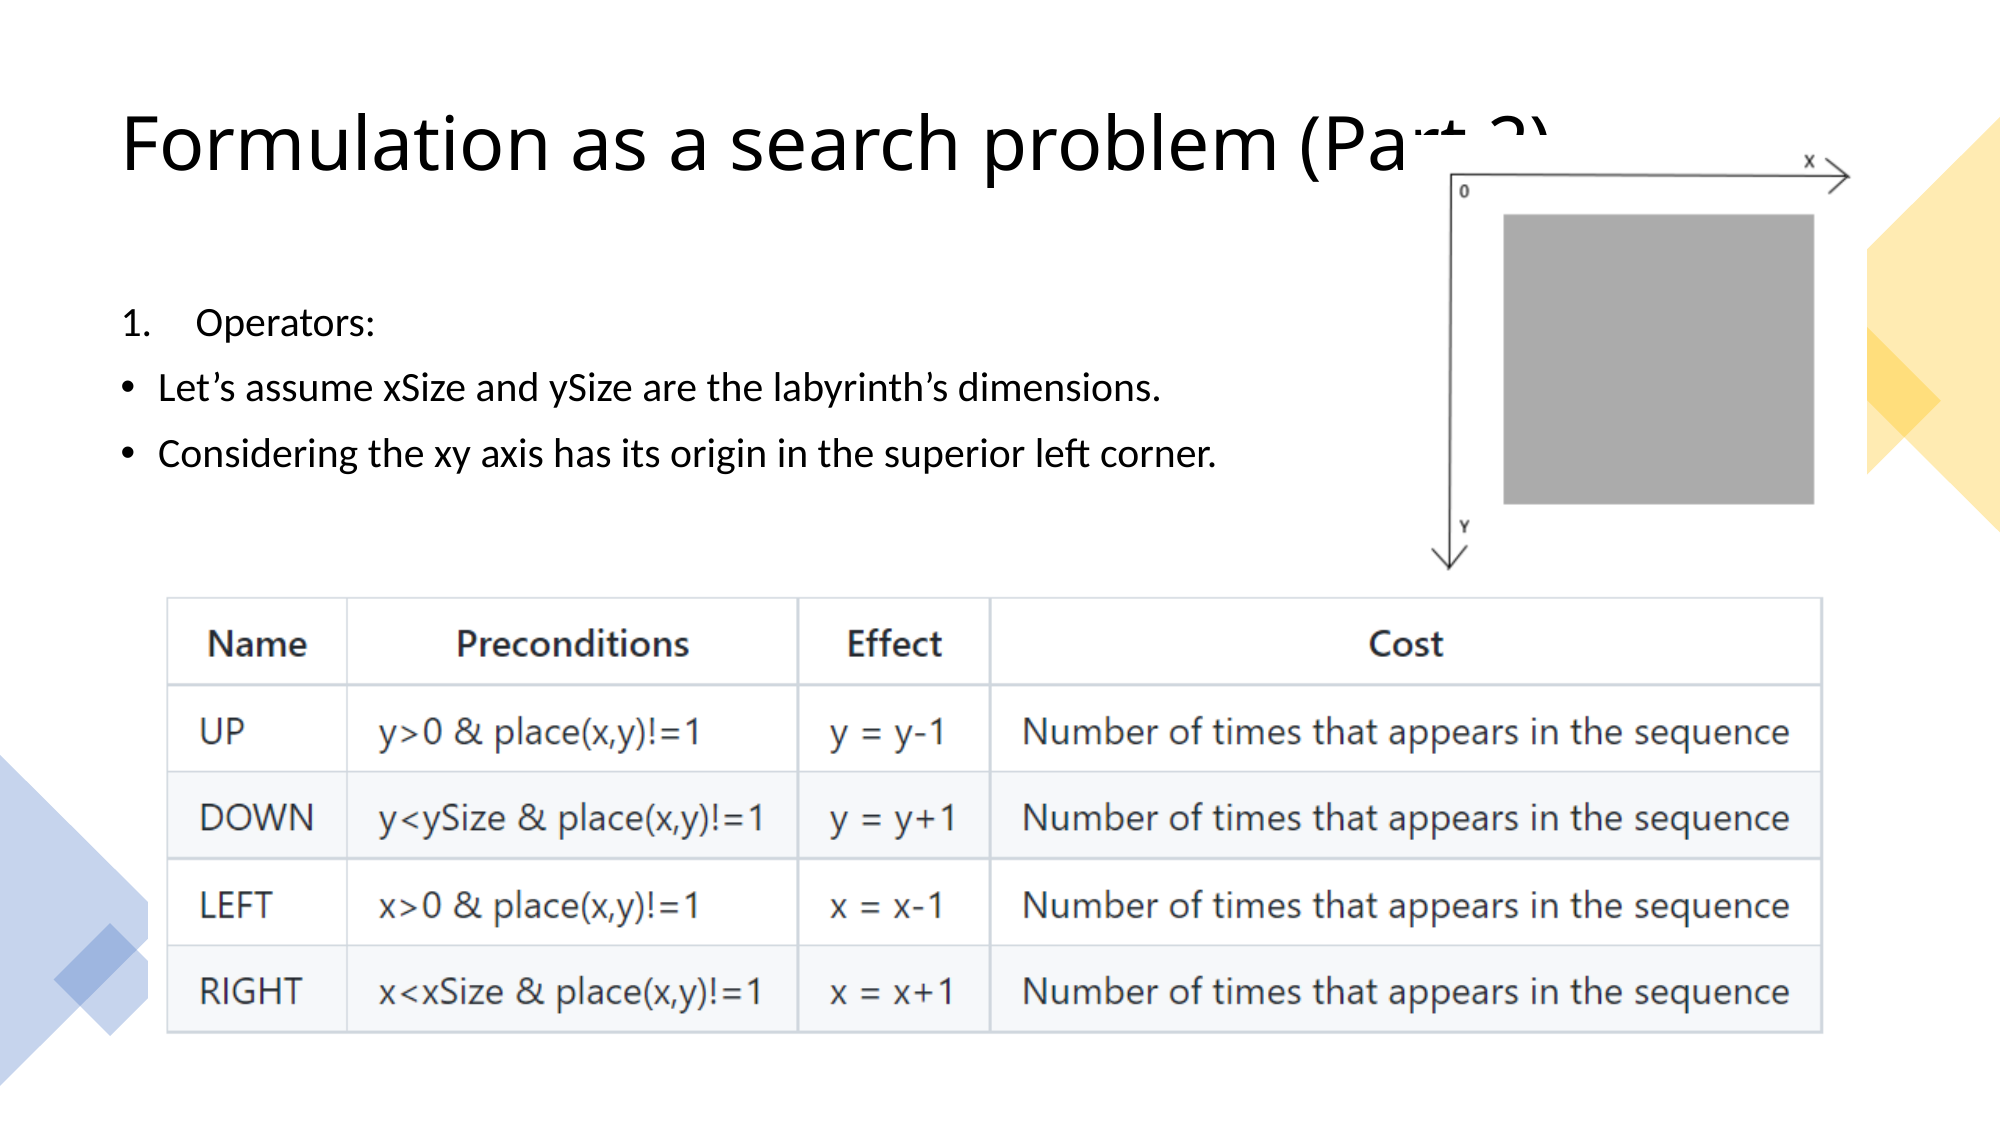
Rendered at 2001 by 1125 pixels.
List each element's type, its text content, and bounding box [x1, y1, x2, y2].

list Operators: Let’s assume xSize and ySize are the labyrinth’s dimensions. Considering the xy axis has its origin in the superior left corner. [105, 292, 1895, 1014]
picture [1409, 135, 1867, 577]
text_box [0, 0, 2000, 1125]
picture [148, 588, 1836, 1045]
title Formulation as a search problem (Part 2) [105, 52, 1895, 240]
